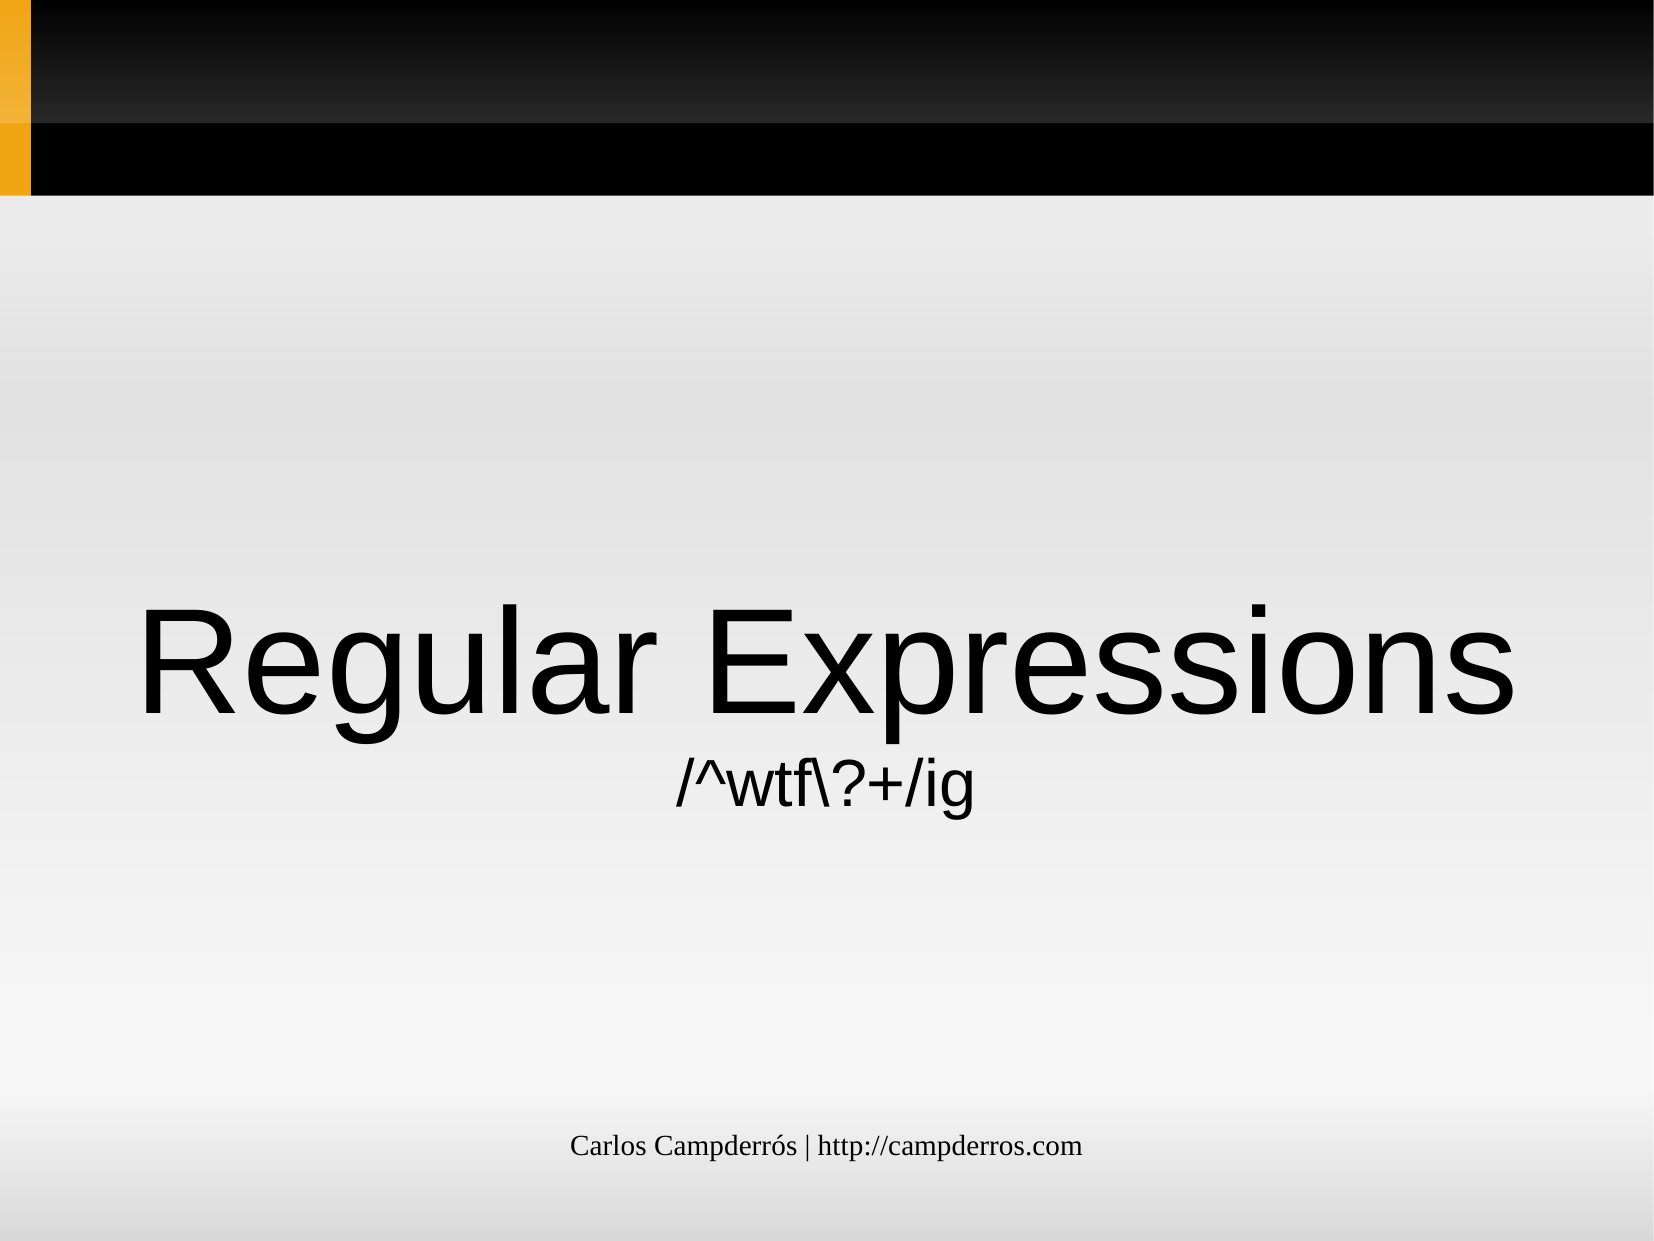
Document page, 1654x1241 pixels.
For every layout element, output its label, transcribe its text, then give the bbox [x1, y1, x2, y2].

subtitle Regular Expressions /^wtf\?+/ig [82, 290, 1571, 1109]
picture [0, 0, 1654, 1241]
